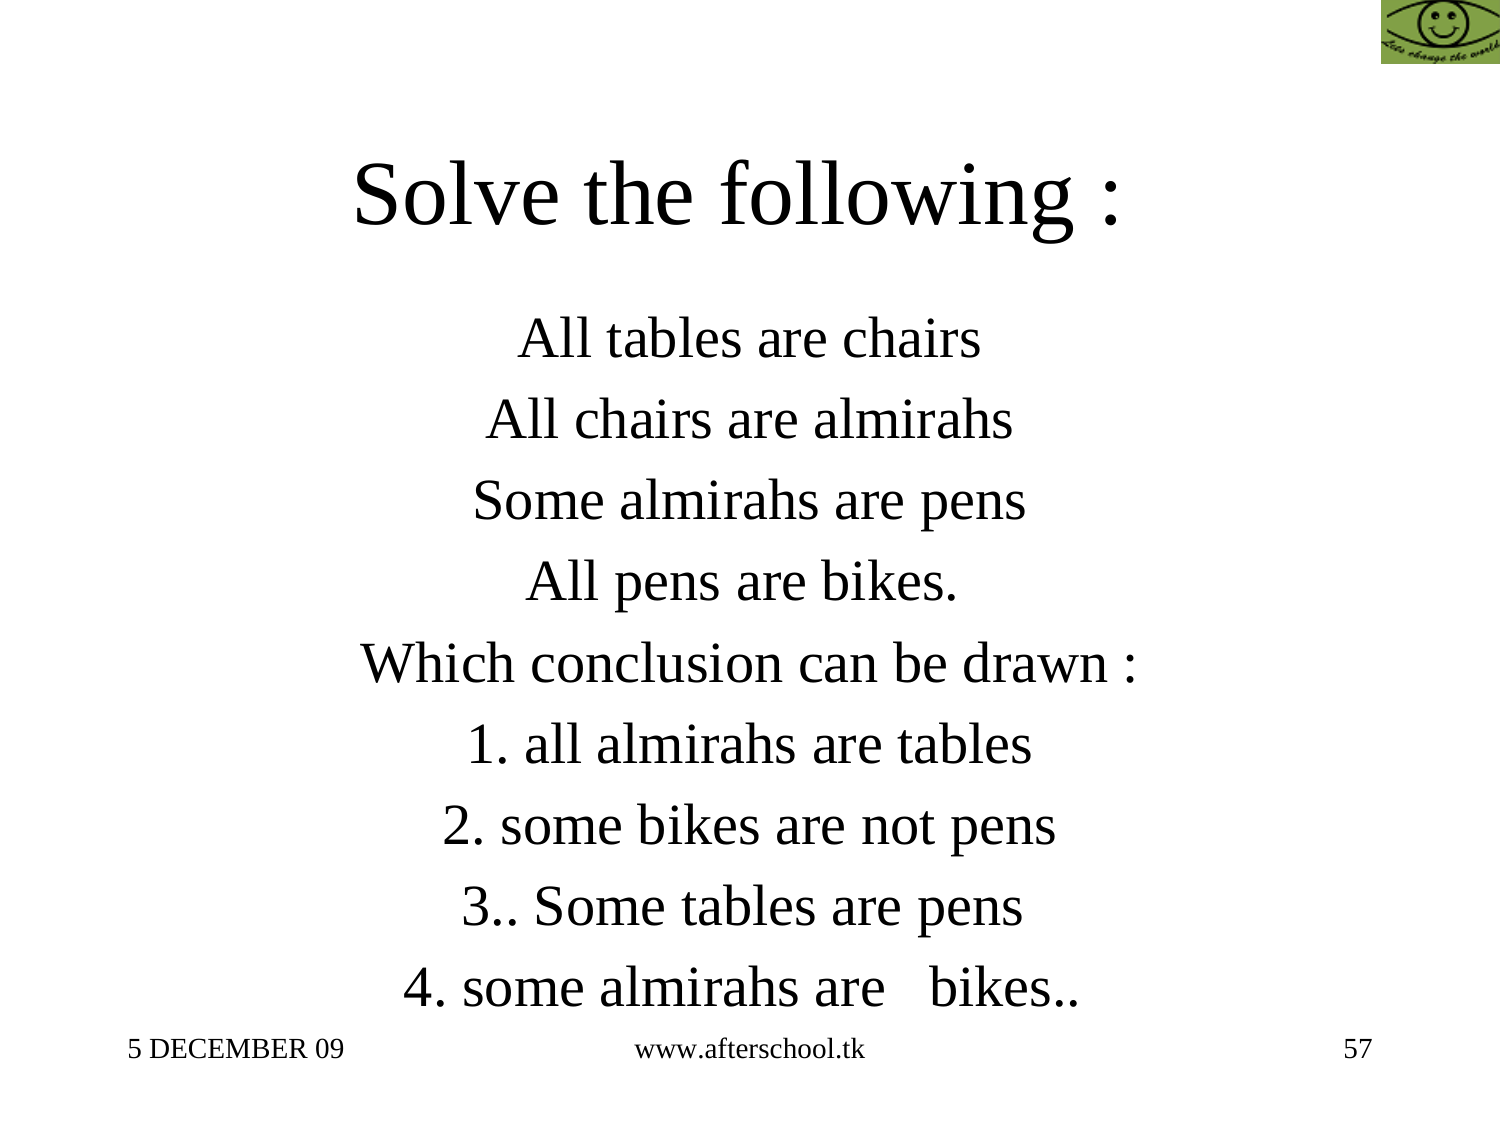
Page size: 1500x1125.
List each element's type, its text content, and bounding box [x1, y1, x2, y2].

title Solve the following : [112, 107, 1388, 281]
subtitle All tables are chairs All chairs are almirahs Some almirahs are pens All pens are bikes. Which conclusion can be drawn : 1. all almirahs are tables 2. some bikes are not pens 3.. Some tables are pens 4. some almirahs are bikes.. [112, 305, 1388, 1020]
picture [1381, 0, 1500, 64]
